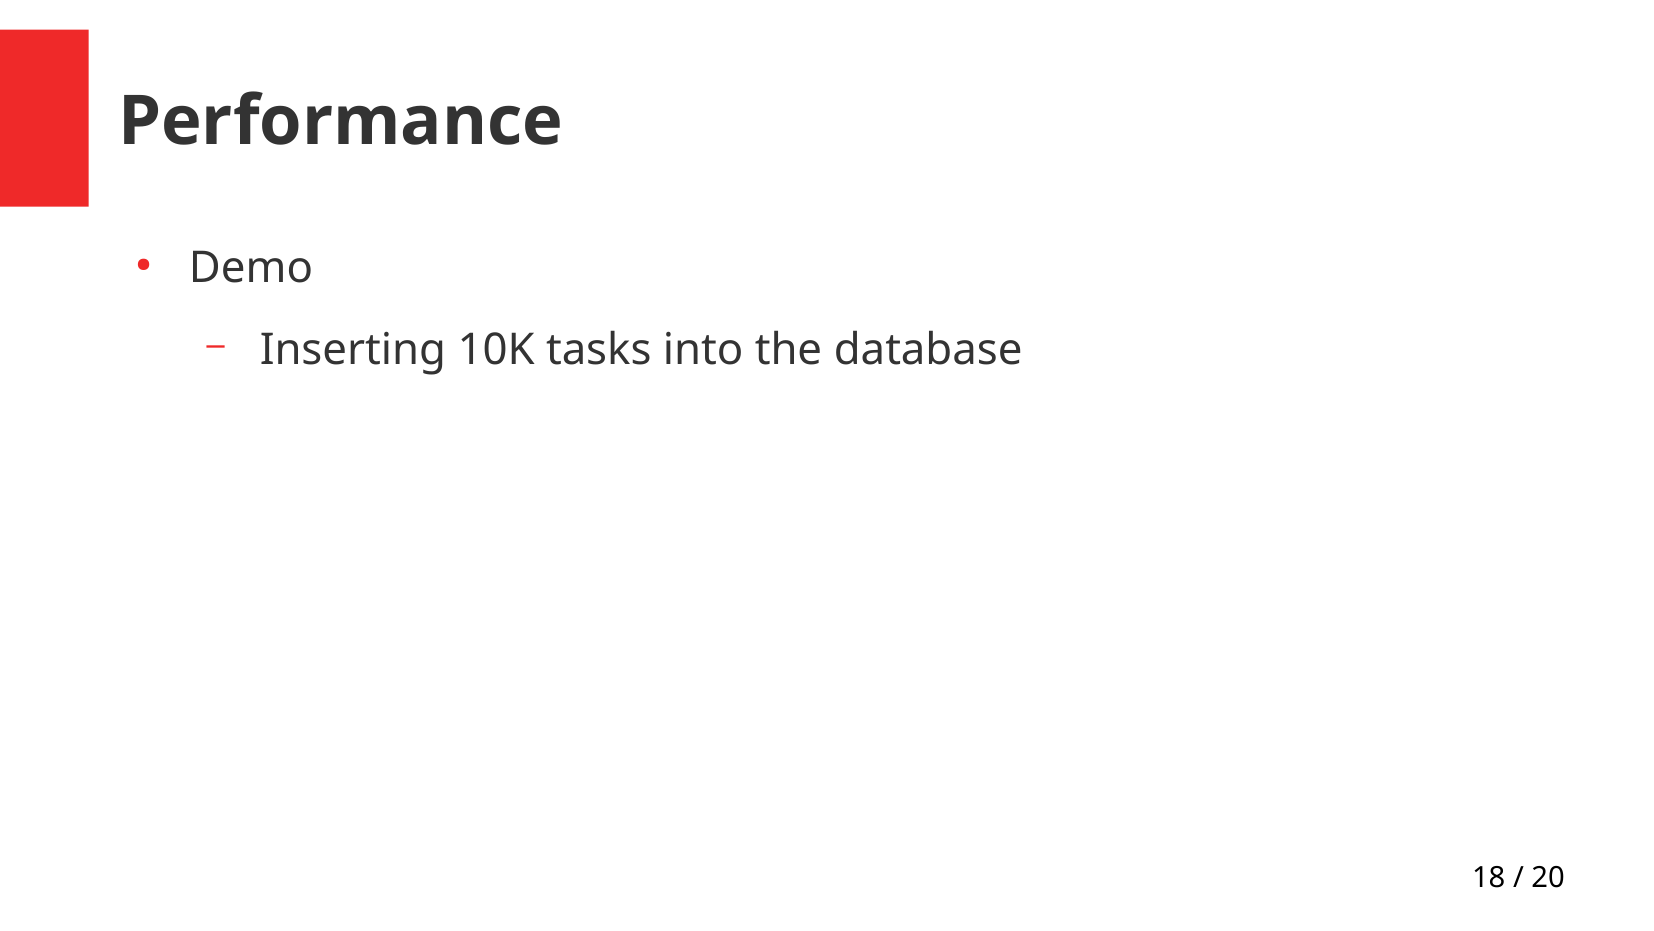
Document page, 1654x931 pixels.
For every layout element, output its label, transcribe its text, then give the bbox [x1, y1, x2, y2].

title Performance [118, 29, 1595, 207]
list Demo Inserting 10K tasks into the database [118, 236, 1595, 798]
